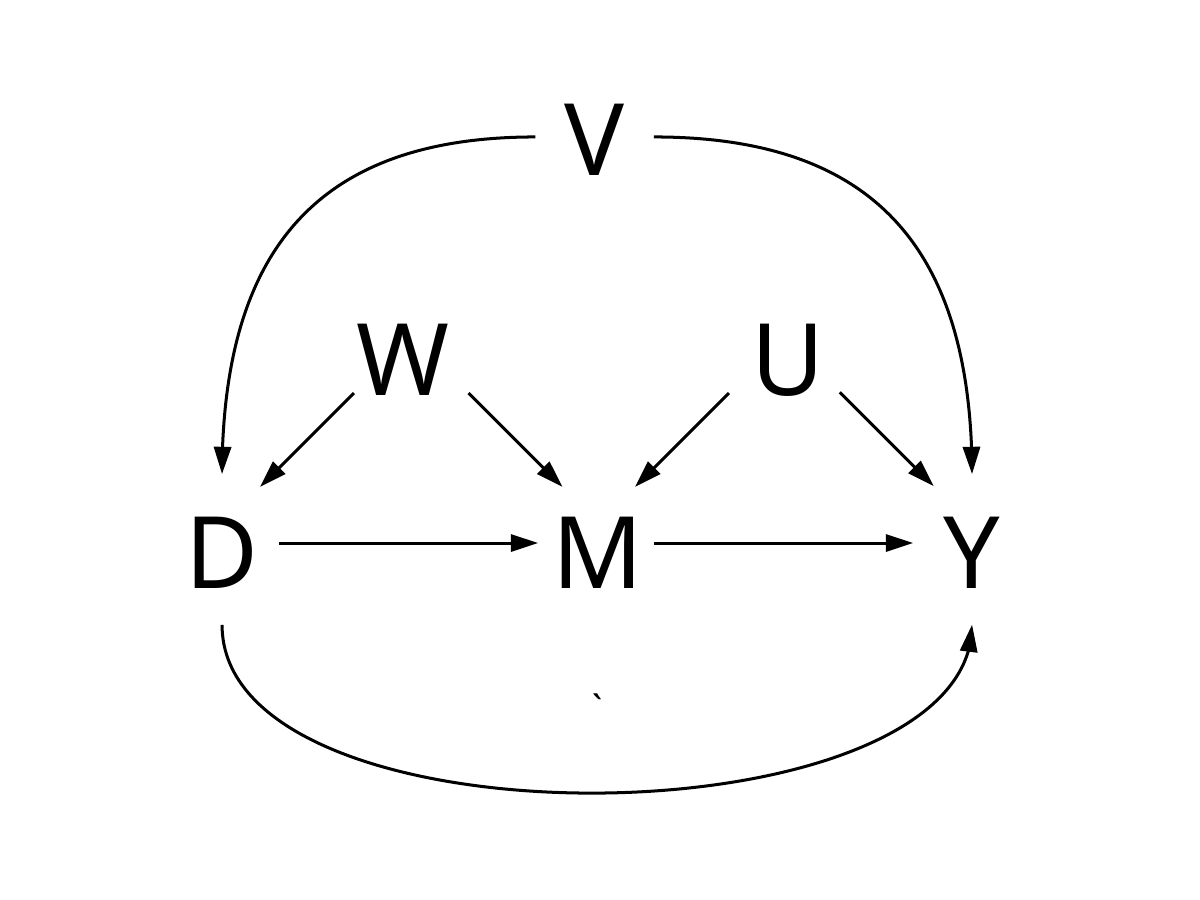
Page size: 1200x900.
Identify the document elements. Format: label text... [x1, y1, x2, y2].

text_box D [162, 473, 282, 607]
text_box U [728, 280, 848, 413]
text_box W [342, 280, 461, 413]
text_box Y [912, 473, 1032, 607]
text_box V [535, 61, 654, 194]
text_box M [537, 473, 657, 607]
